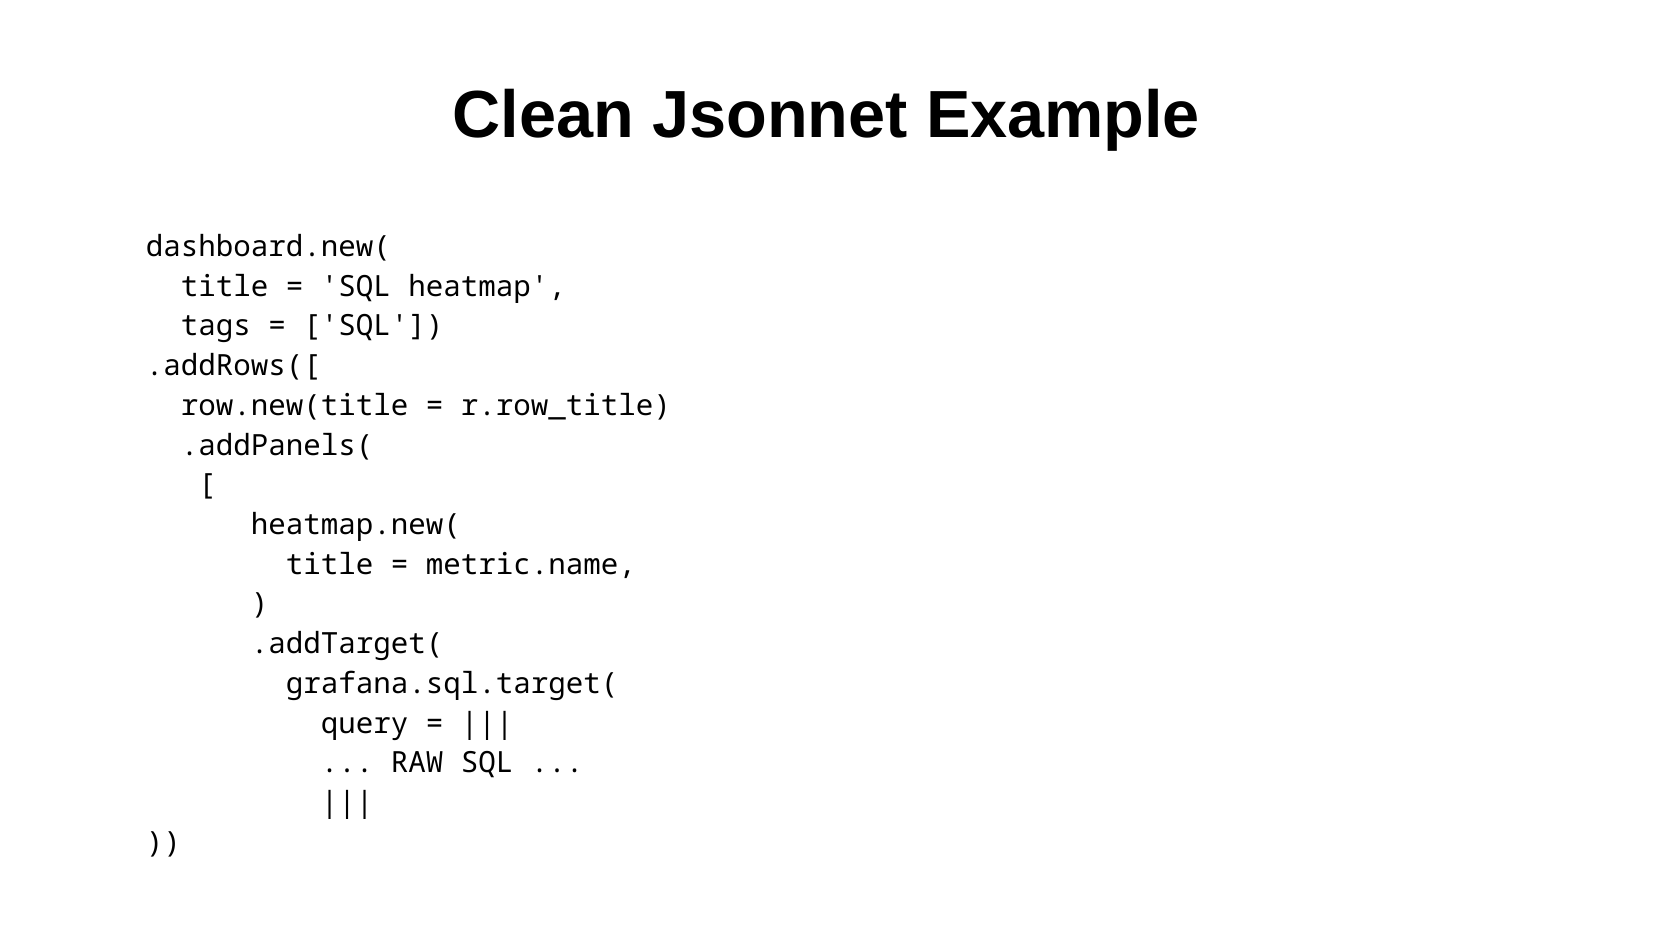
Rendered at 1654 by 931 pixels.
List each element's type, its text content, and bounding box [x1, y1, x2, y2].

title Clean Jsonnet Example [82, 37, 1571, 193]
list dashboard.new( title = 'SQL heatmap', tags = ['SQL']) .addRows([ row.new(title = r.row_title) .addPanels( [ heatmap.new( title = metric.name, ) .addTarget( grafana.sql.target( query = ||| ... RAW SQL ... ||| )) [75, 225, 1564, 863]
